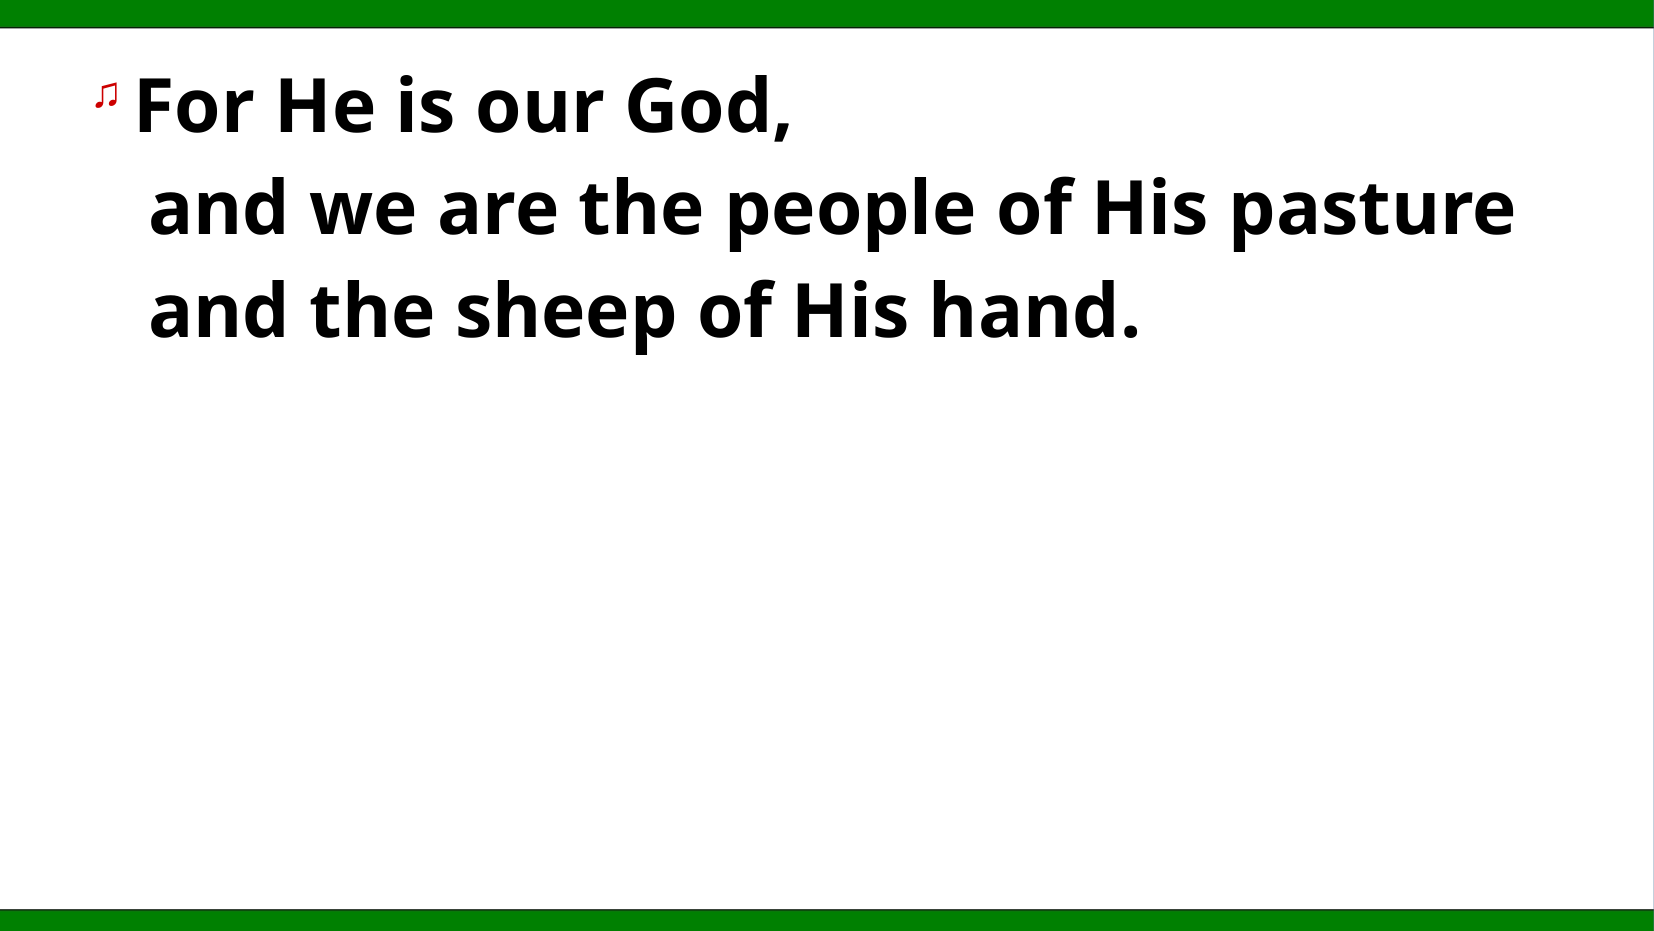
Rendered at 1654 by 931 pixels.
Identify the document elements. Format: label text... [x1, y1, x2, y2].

text_box ♫ For He is our God, and we are the people of His pasture and the sheep of His hand. [75, 45, 1546, 360]
picture [0, 0, 1654, 931]
